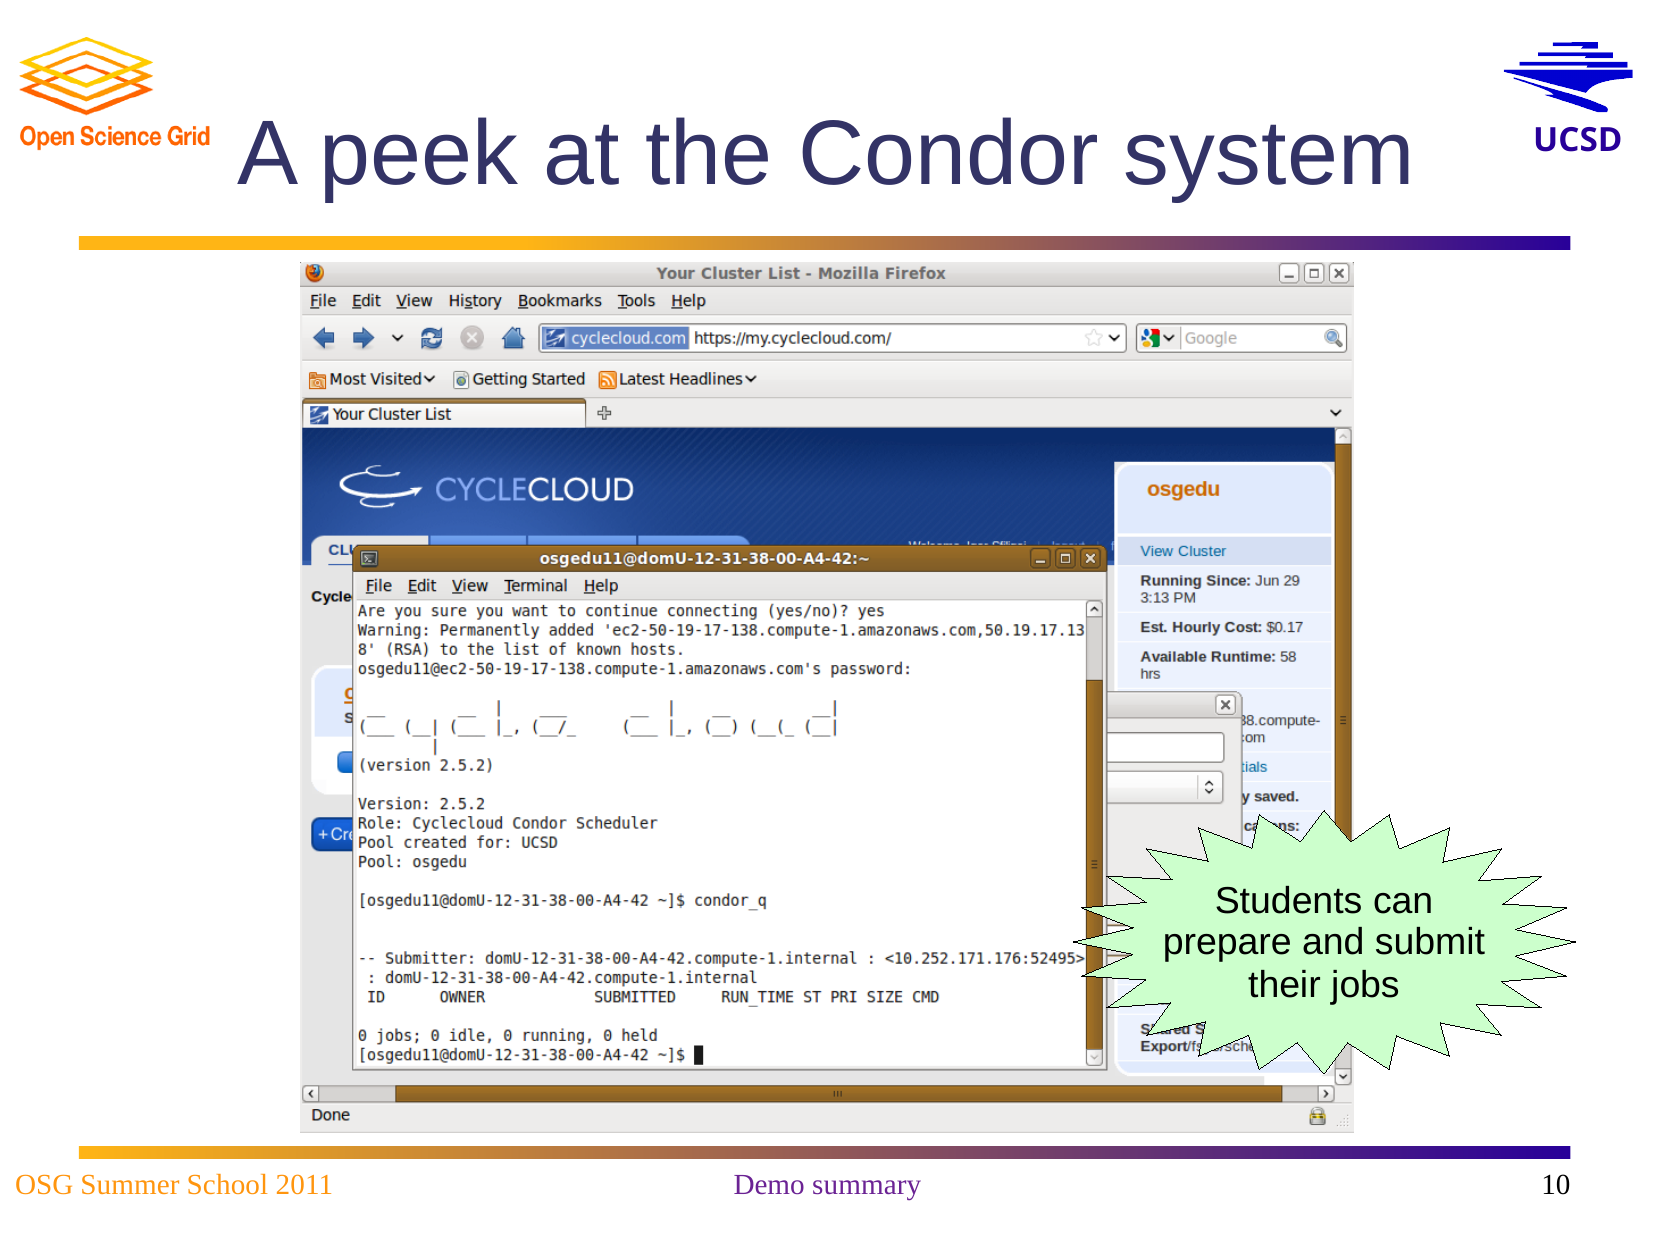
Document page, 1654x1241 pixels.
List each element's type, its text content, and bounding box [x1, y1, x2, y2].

picture [300, 262, 1354, 1133]
picture [1495, 42, 1637, 118]
text_box Students can prepare and submit their jobs [1073, 810, 1576, 1074]
picture [0, 14, 229, 167]
title A peek at the Condor system [82, 56, 1571, 250]
